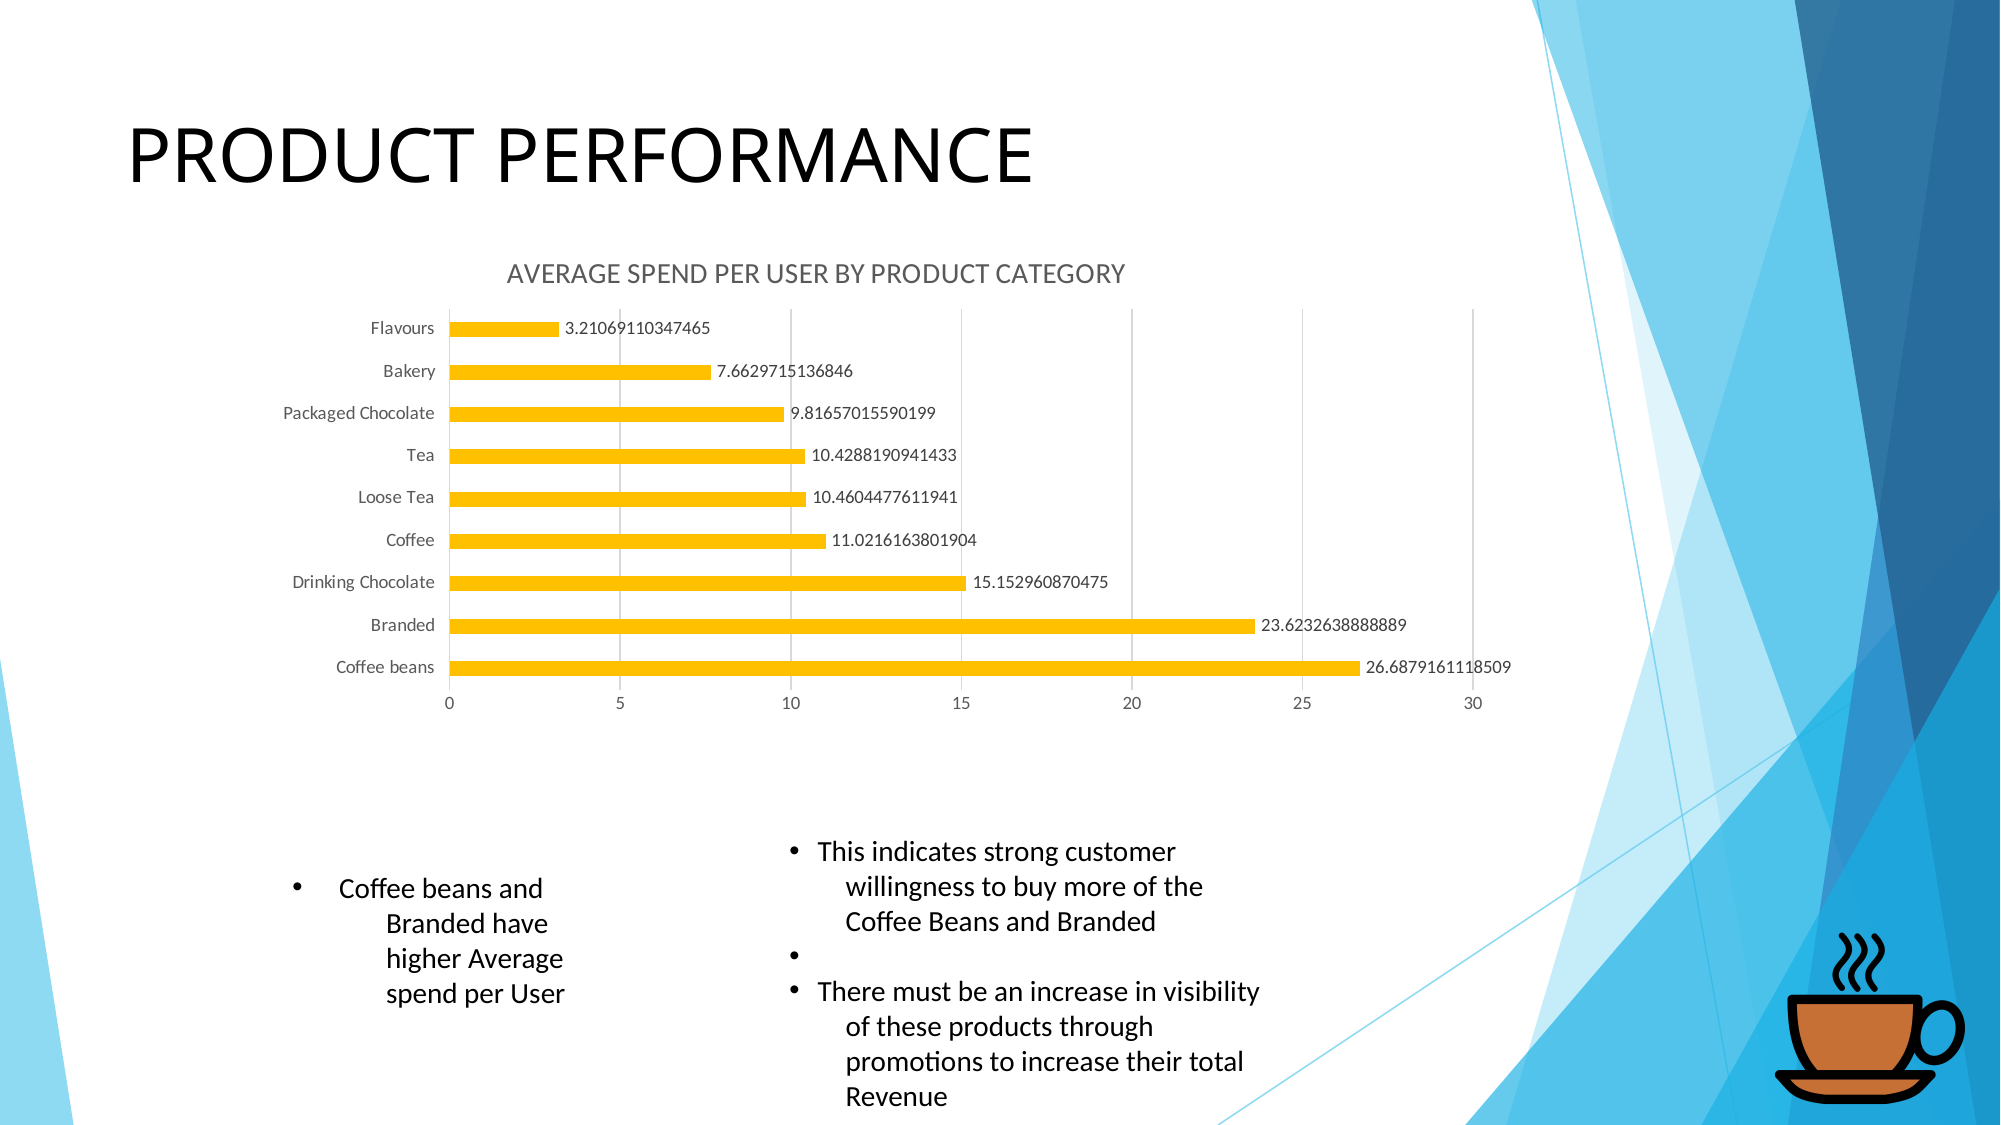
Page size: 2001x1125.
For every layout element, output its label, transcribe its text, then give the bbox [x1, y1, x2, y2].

text_box Coffee beans and Branded have higher Average spend per User [277, 861, 606, 1019]
text_box This indicates strong customer willingness to buy more of the Coffee Beans and Branded There must be an increase in visibility of these products through promotions to increase their total Revenue [774, 825, 1279, 1123]
picture [1767, 924, 1968, 1125]
chart [111, 235, 1522, 721]
title PRODUCT PERFORMANCE [111, 99, 1522, 235]
